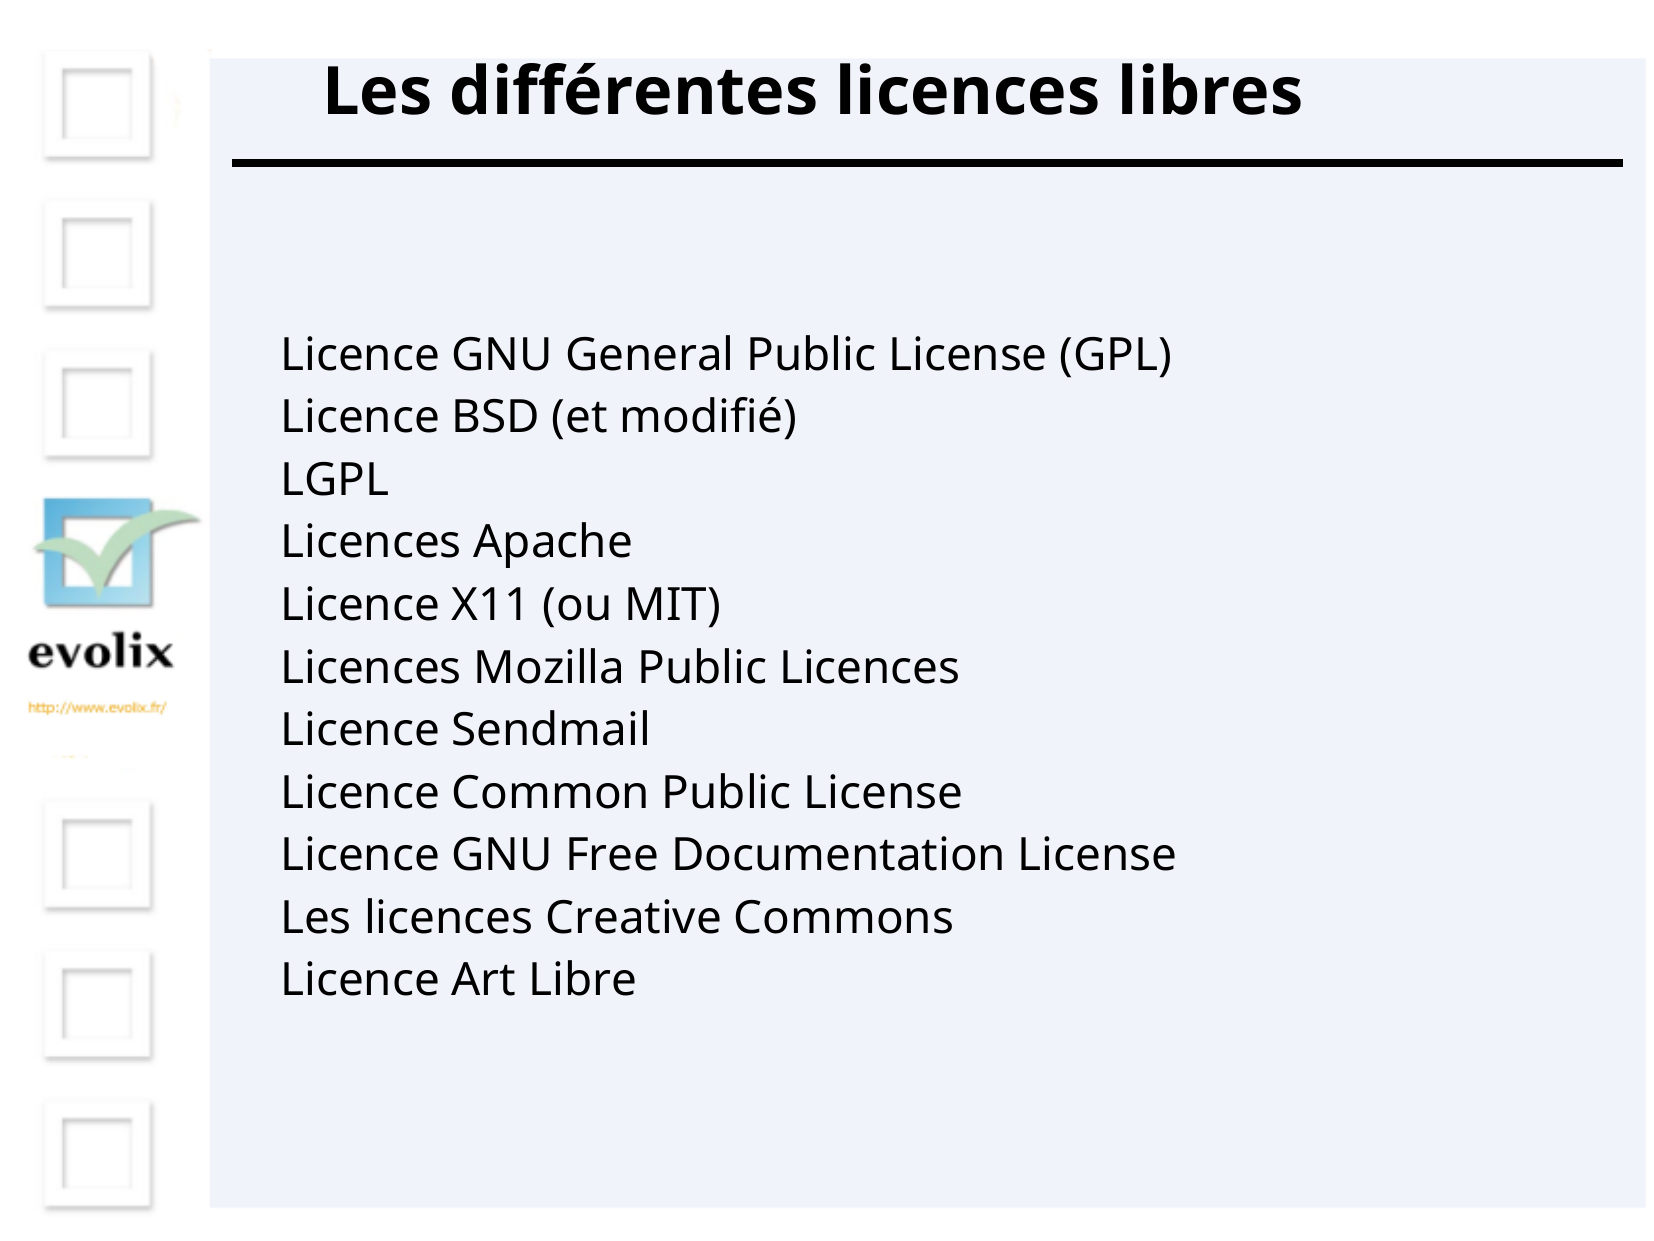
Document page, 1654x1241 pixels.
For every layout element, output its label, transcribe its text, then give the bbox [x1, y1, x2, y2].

picture [0, 49, 1654, 1218]
title Les différentes licences libres [22, 27, 1604, 151]
subtitle Licence GNU General Public License (GPL) Licence BSD (et modifié) LGPL Licences Apache Licence X11 (ou MIT) Licences Mozilla Public Licences Licence Sendmail Licence Common Public License Licence GNU Free Documentation License Les licences Creative Commons Licence Art Libre [245, 244, 1582, 1149]
